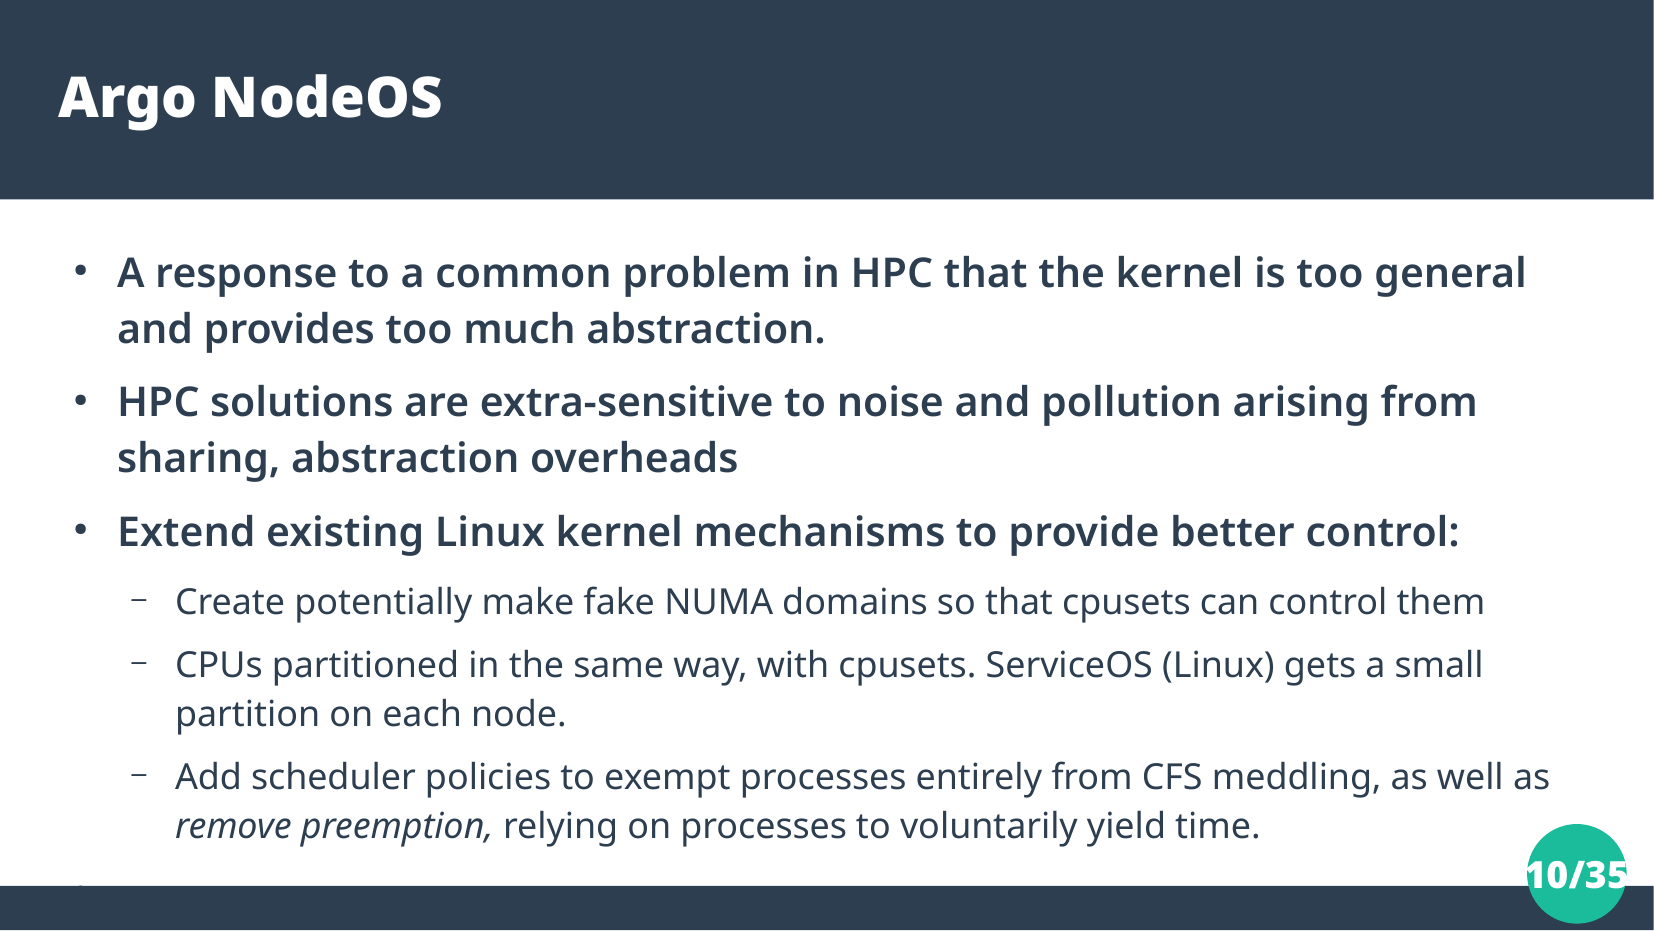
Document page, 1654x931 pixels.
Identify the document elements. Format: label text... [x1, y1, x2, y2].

title Argo NodeOS [59, 37, 1595, 155]
list A response to a common problem in HPC that the kernel is too general and provides too much abstraction. HPC solutions are extra-sensitive to noise and pollution arising from sharing, abstraction overheads Extend existing Linux kernel mechanisms to provide better control: Create potentially make fake NUMA domains so that cpusets can control them CPUs partitioned in the same way, with cpusets. ServiceOS (Linux) gets a small partition on each node. Add scheduler policies to exempt processes entirely from CFS meddling, as well as remove preemption, relying on processes to voluntarily yield time. [59, 243, 1595, 864]
